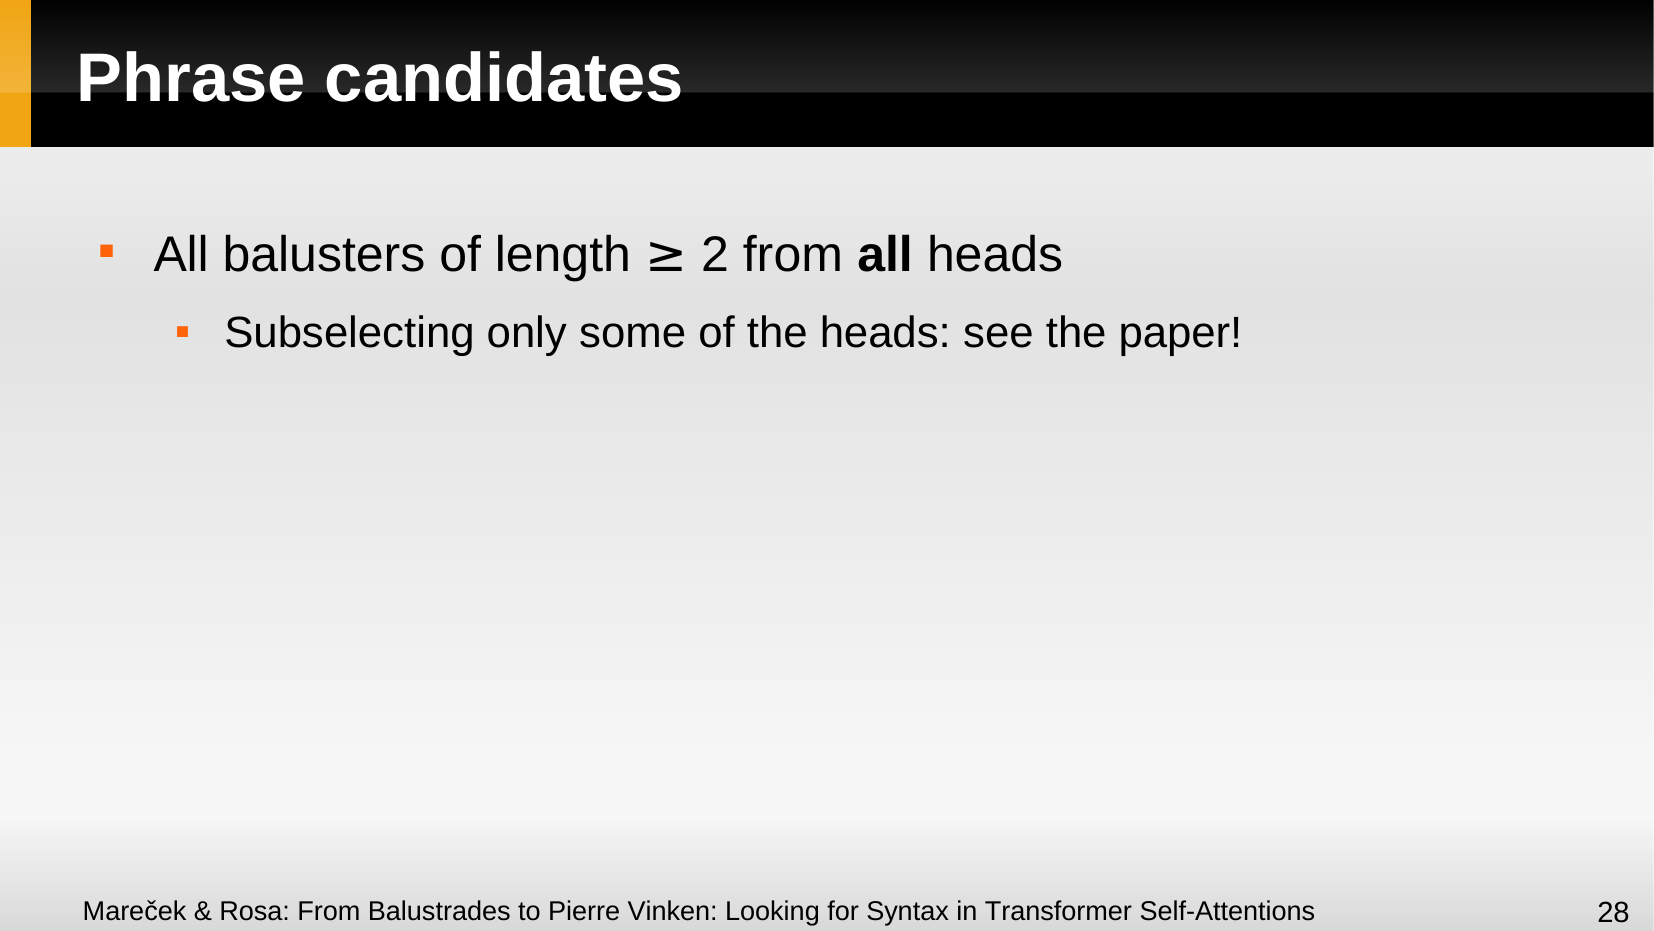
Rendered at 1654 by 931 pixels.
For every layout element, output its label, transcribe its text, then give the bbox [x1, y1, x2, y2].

list All balusters of length ≥ 2 from all heads Subselecting only some of the heads: see the paper! [82, 217, 1595, 832]
picture [0, 0, 1654, 931]
title Phrase candidates [76, 0, 1625, 156]
